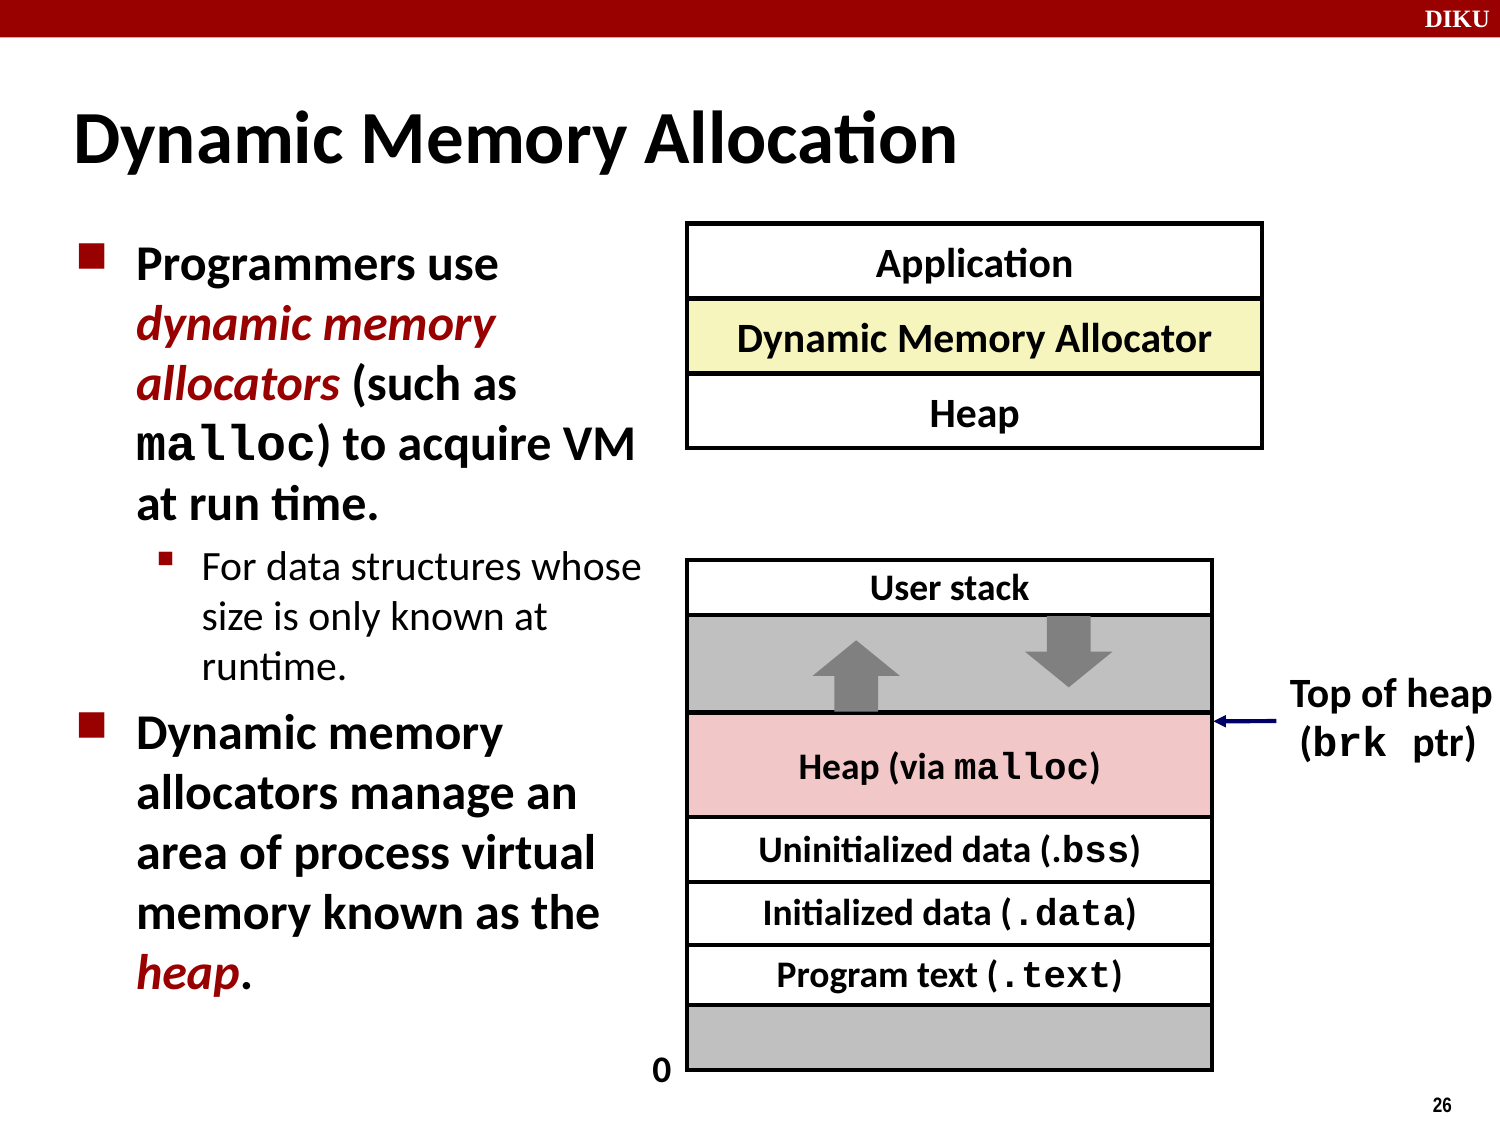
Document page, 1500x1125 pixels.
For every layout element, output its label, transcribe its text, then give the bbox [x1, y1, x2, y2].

text_box Heap (via malloc) [687, 712, 1213, 817]
text_box [687, 1004, 1213, 1070]
text_box User stack [687, 560, 1213, 615]
text_box Uninitialized data (.bss) [687, 817, 1213, 883]
text_box Application [687, 223, 1263, 298]
text_box Heap [687, 373, 1263, 449]
text_box Programmers use dynamic memory allocators (such as malloc) to acquire VM at run time. For data structures whose size is only known at runtime. Dynamic memory allocators manage an area of process virtual memory known as the heap. [65, 223, 687, 1039]
text_box Initialized data (.data) [687, 883, 1213, 945]
text_box Dynamic Memory Allocator [687, 298, 1263, 373]
text_box Program text (.text) [687, 945, 1213, 1004]
text_box Top of heap (brk ptr) [1275, 660, 1500, 775]
text_box Dynamic Memory Allocation [58, 71, 1304, 197]
text_box [687, 615, 1213, 712]
text_box 0 [637, 1039, 687, 1101]
